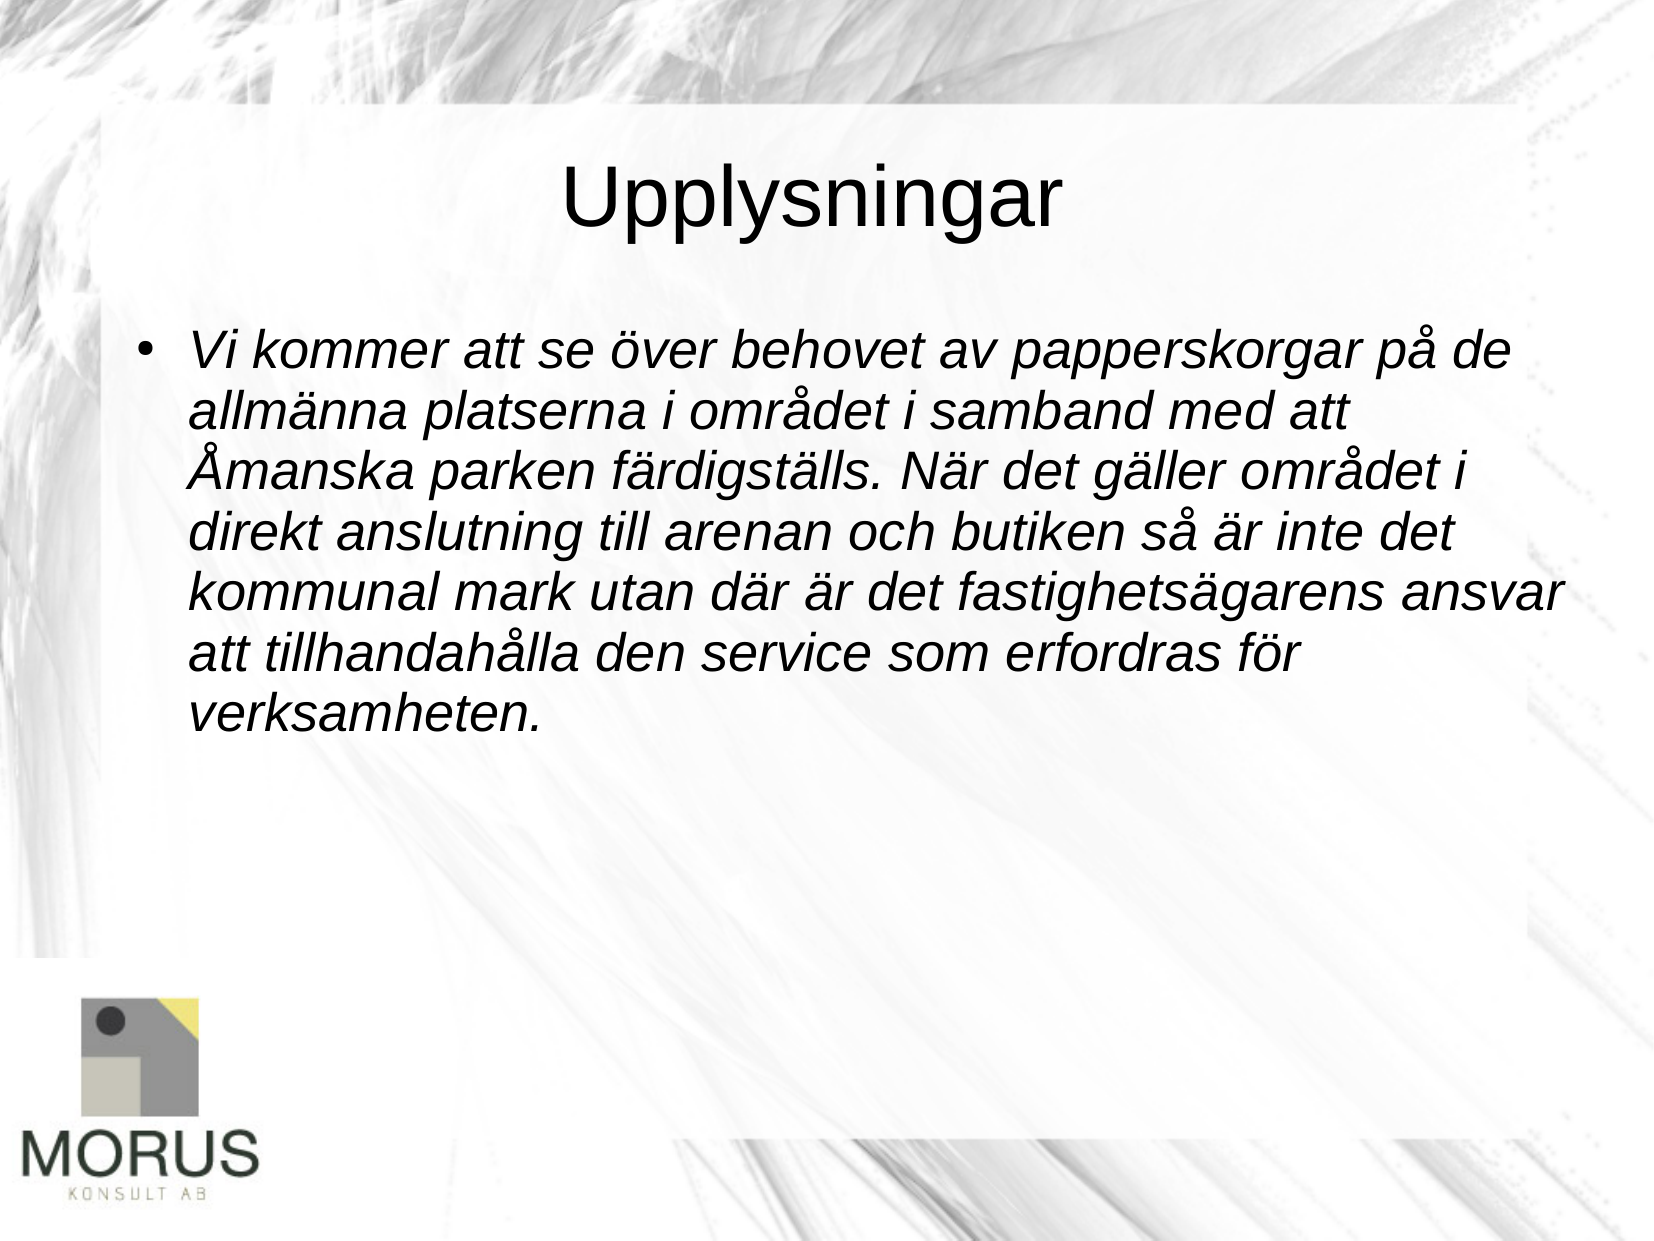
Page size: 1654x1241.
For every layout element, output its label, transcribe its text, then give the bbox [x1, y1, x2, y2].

picture [0, 0, 1654, 1241]
title Upplysningar [118, 112, 1506, 281]
list Vi kommer att se över behovet av papperskorgar på de allmänna platserna i området i samband med att Åmanska parken färdigställs. När det gäller området i direkt anslutning till arenan och butiken så är inte det kommunal mark utan där är det fastighetsägarens ansvar att tillhandahålla den service som erfordras för verksamheten. [118, 319, 1571, 1040]
